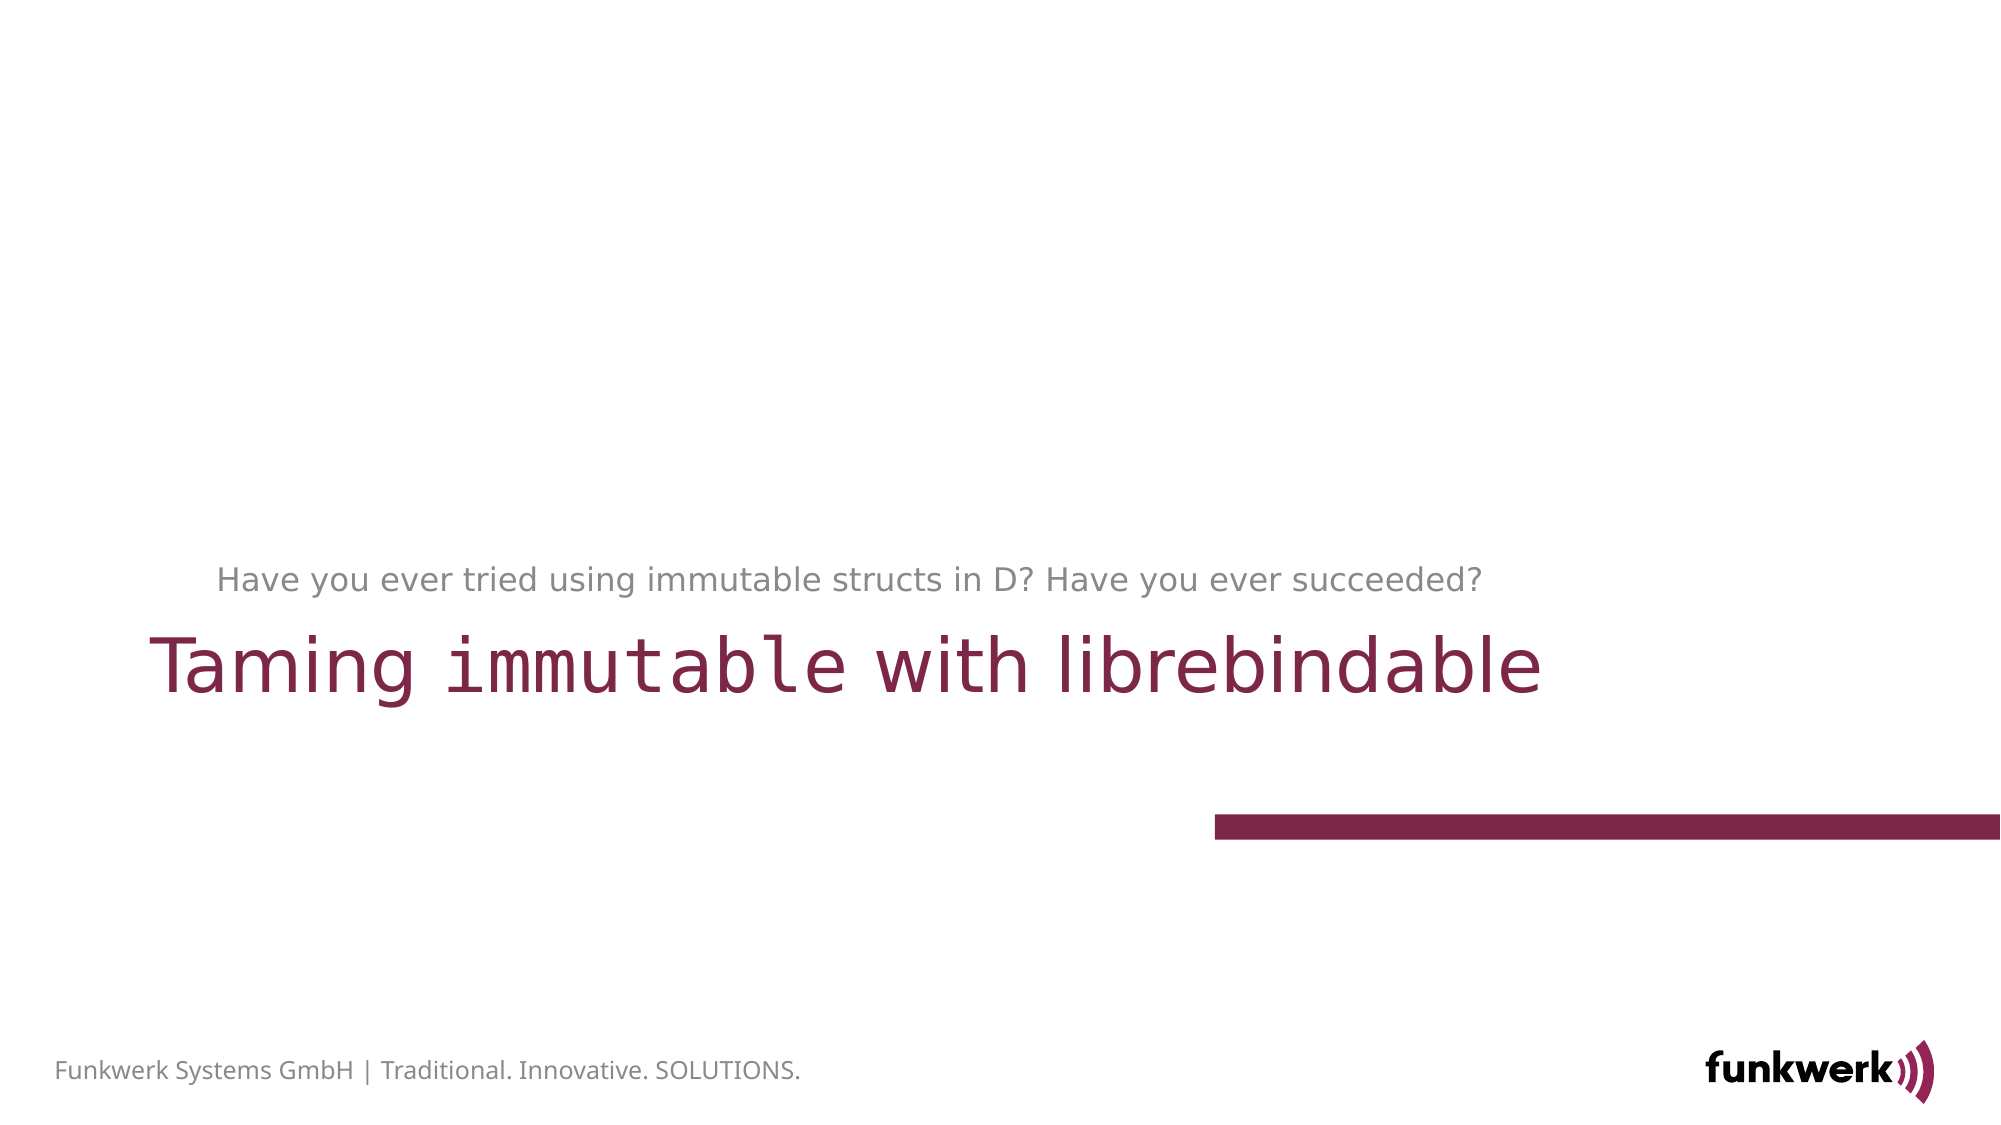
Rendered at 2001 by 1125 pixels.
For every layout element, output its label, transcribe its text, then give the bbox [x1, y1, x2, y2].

text_box [1214, 814, 2000, 840]
text_box [39, 547, 1356, 615]
subtitle Have you ever tried using immutable structs in D? Have you ever succeeded? [200, 555, 1501, 616]
title Taming immutable with librebindable [39, 615, 1560, 717]
